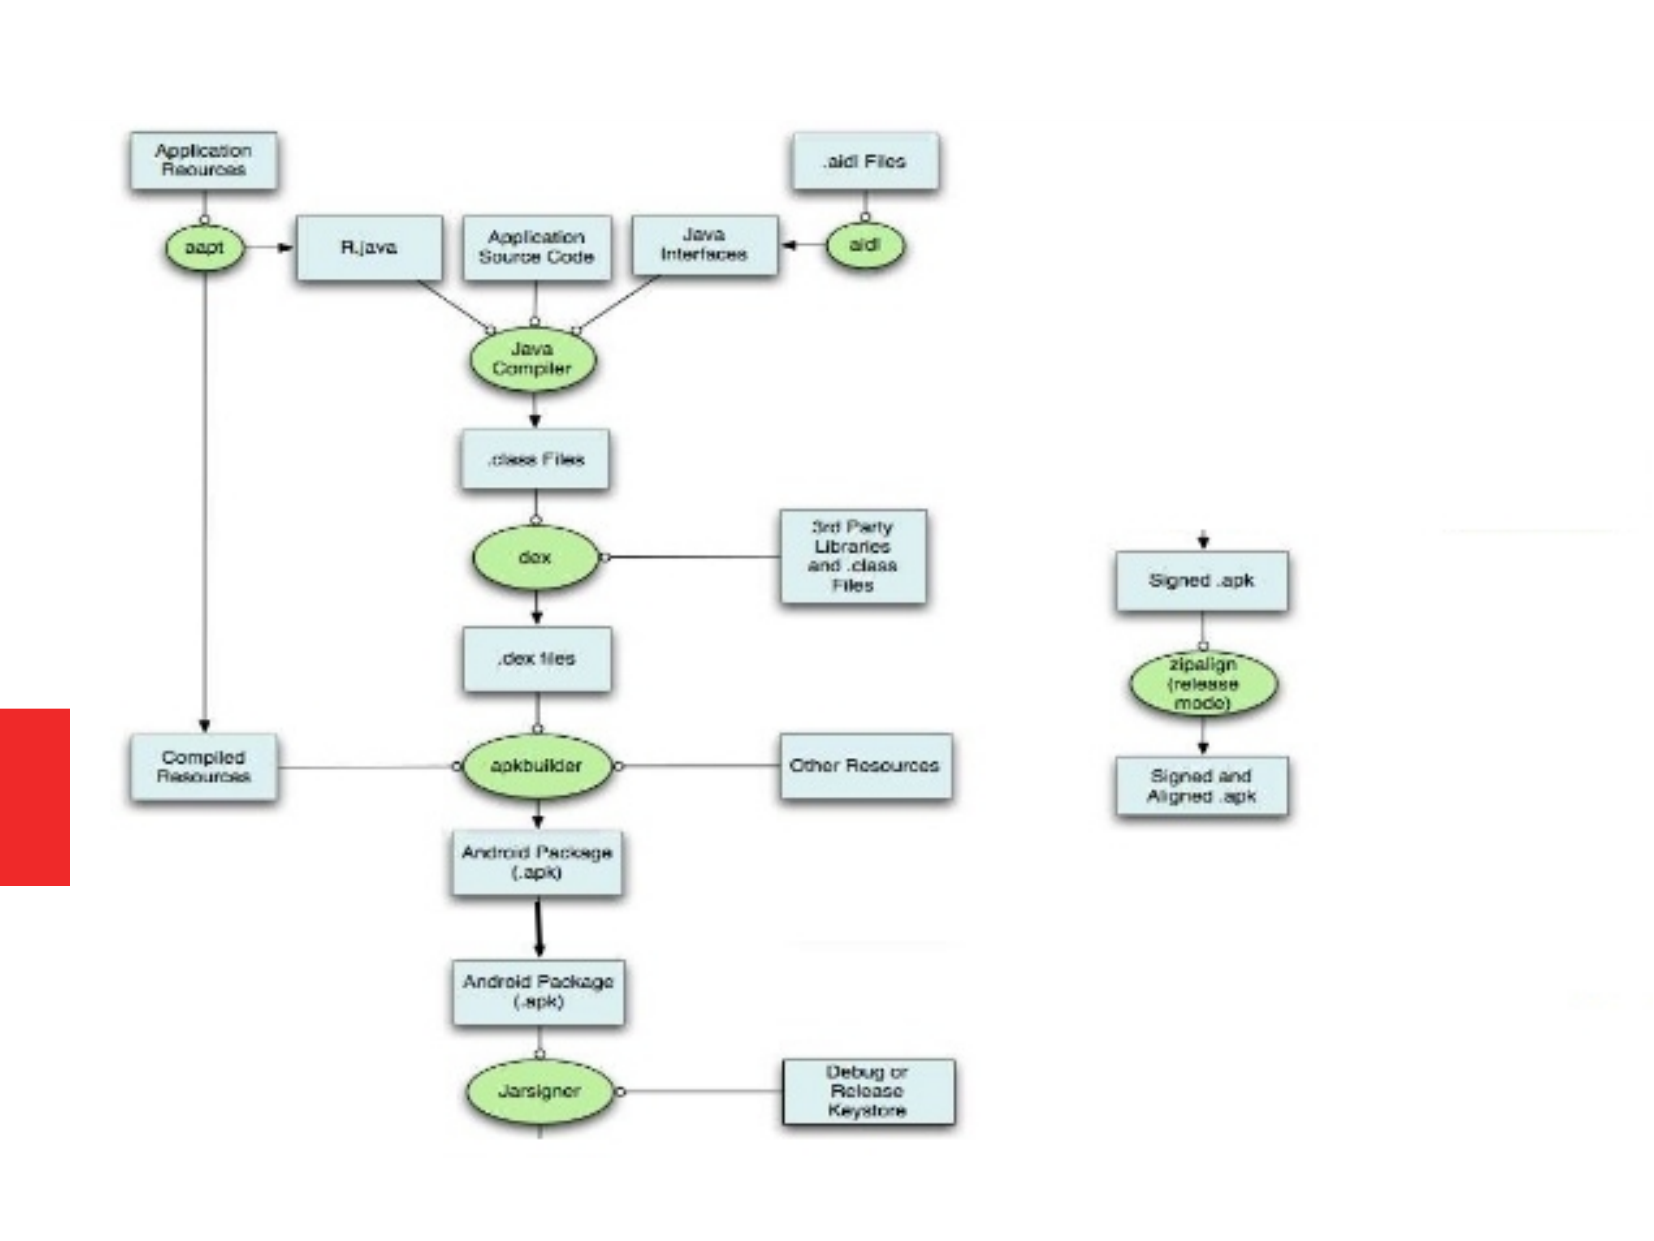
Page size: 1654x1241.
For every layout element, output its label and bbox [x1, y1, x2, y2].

picture [70, 119, 1654, 1158]
